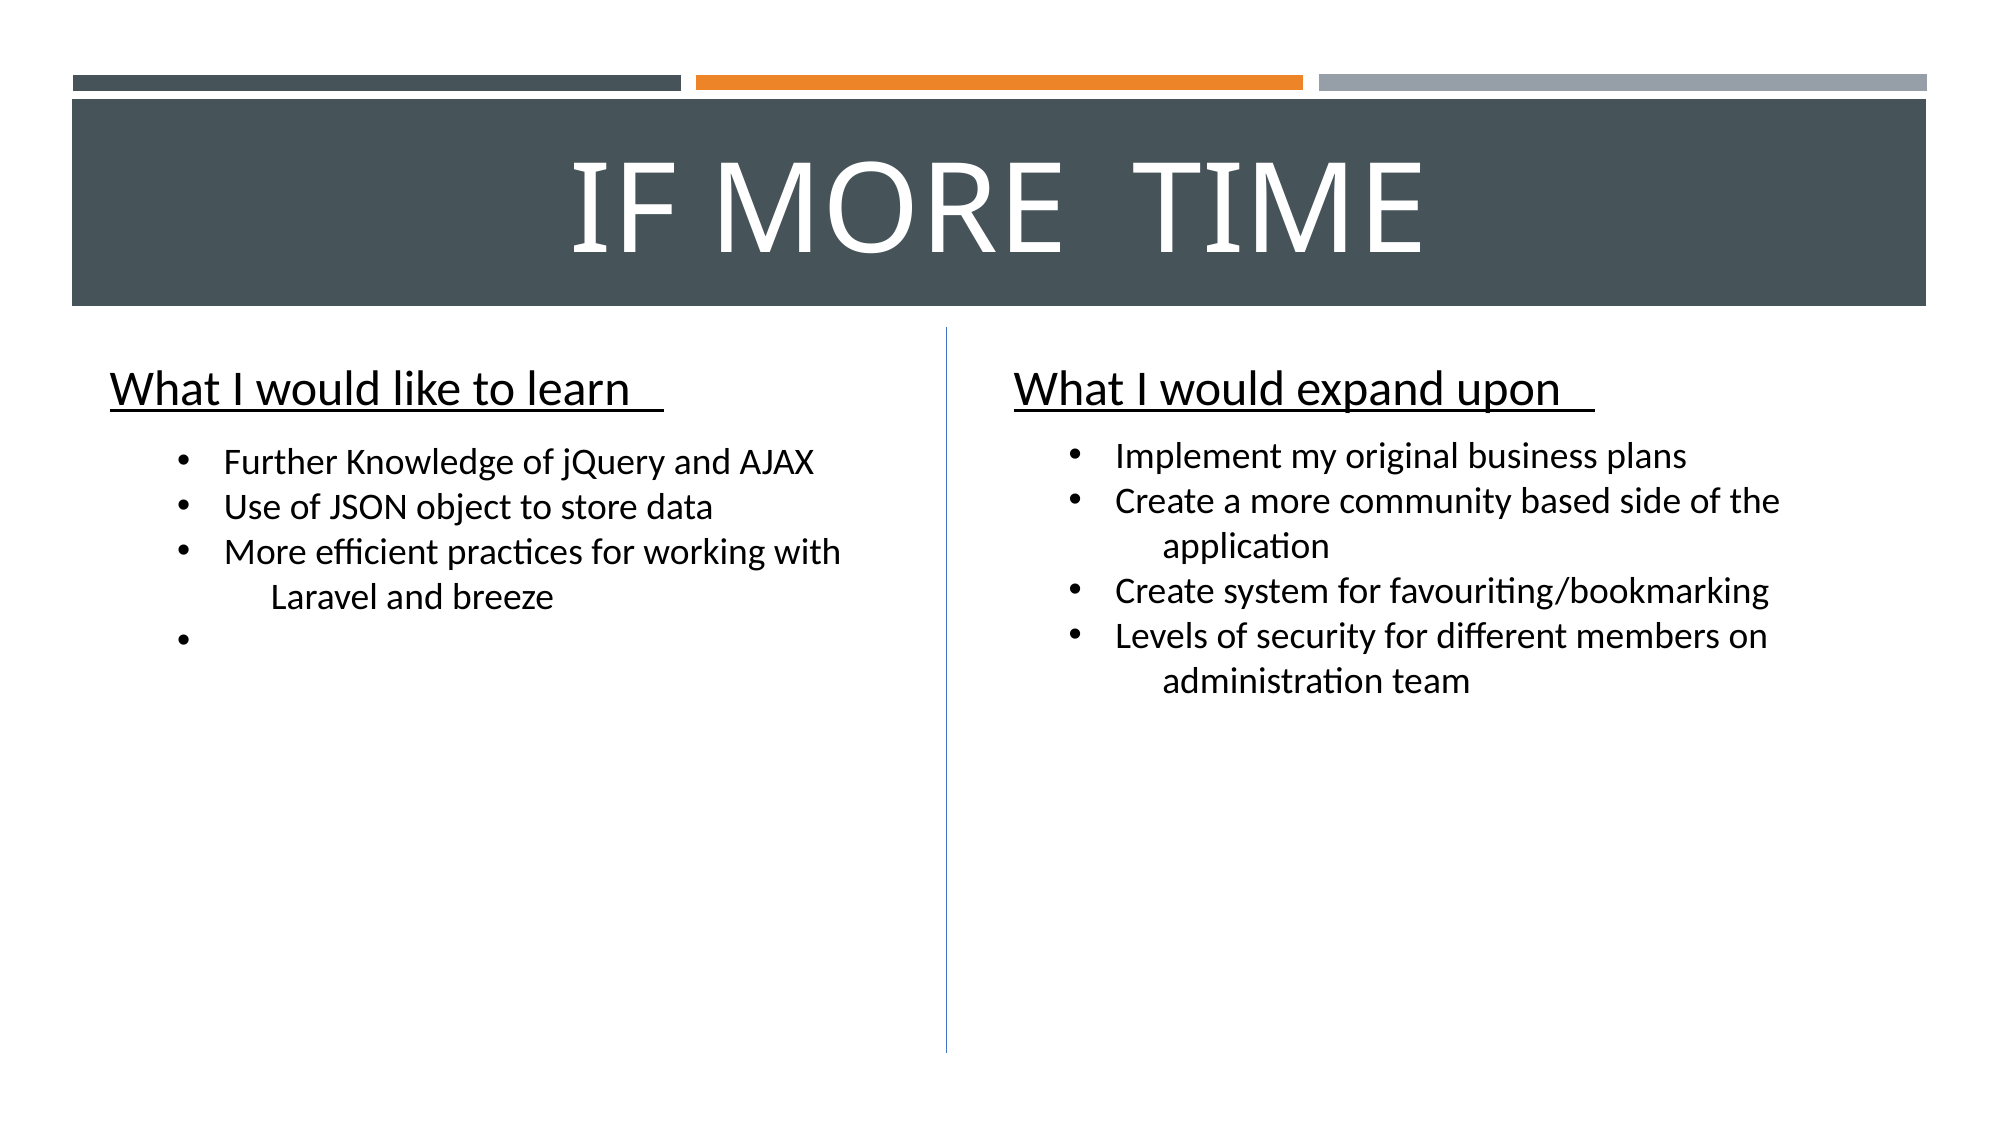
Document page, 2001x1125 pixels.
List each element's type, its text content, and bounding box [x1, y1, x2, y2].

text_box Further Knowledge of jQuery and AJAX Use of JSON object to store data More efficient practices for working with Laravel and breeze [161, 429, 906, 672]
text_box What I would expand upon [998, 348, 1616, 424]
text_box What I would like to learn [94, 348, 685, 424]
title IF MORE TIME [94, 119, 1904, 282]
text_box Implement my original business plans Create a more community based side of the application Create system for favouriting/bookmarking Levels of security for different members on administration team [1053, 423, 1798, 712]
